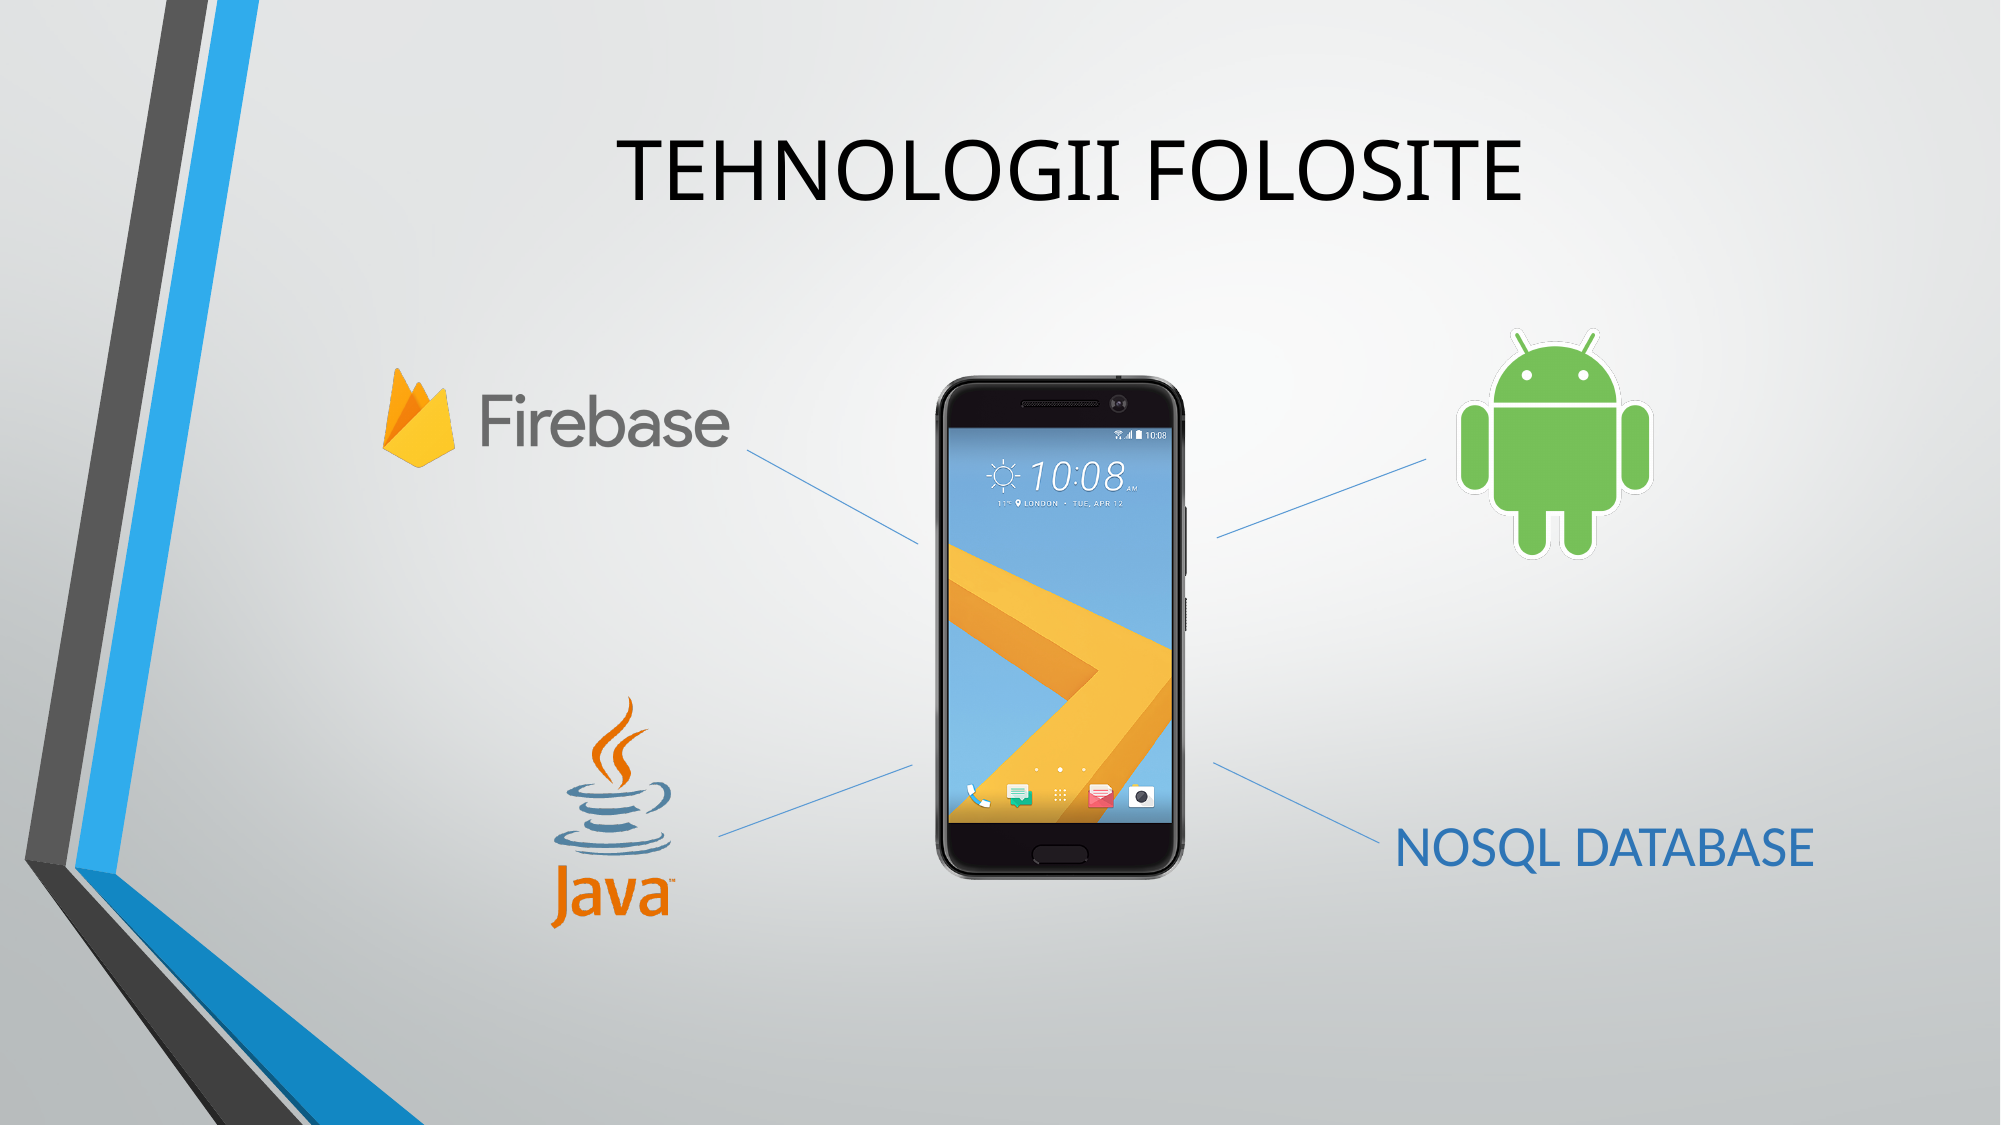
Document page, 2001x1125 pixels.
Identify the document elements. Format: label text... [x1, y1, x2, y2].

picture [311, 293, 801, 545]
picture [1456, 328, 1654, 560]
title TEHNOLOGII FOLOSITE [211, 22, 1856, 311]
text_box NOSQL DATABASE [1379, 800, 1865, 887]
picture [492, 691, 733, 933]
picture [935, 375, 1187, 880]
list [243, 437, 1887, 950]
